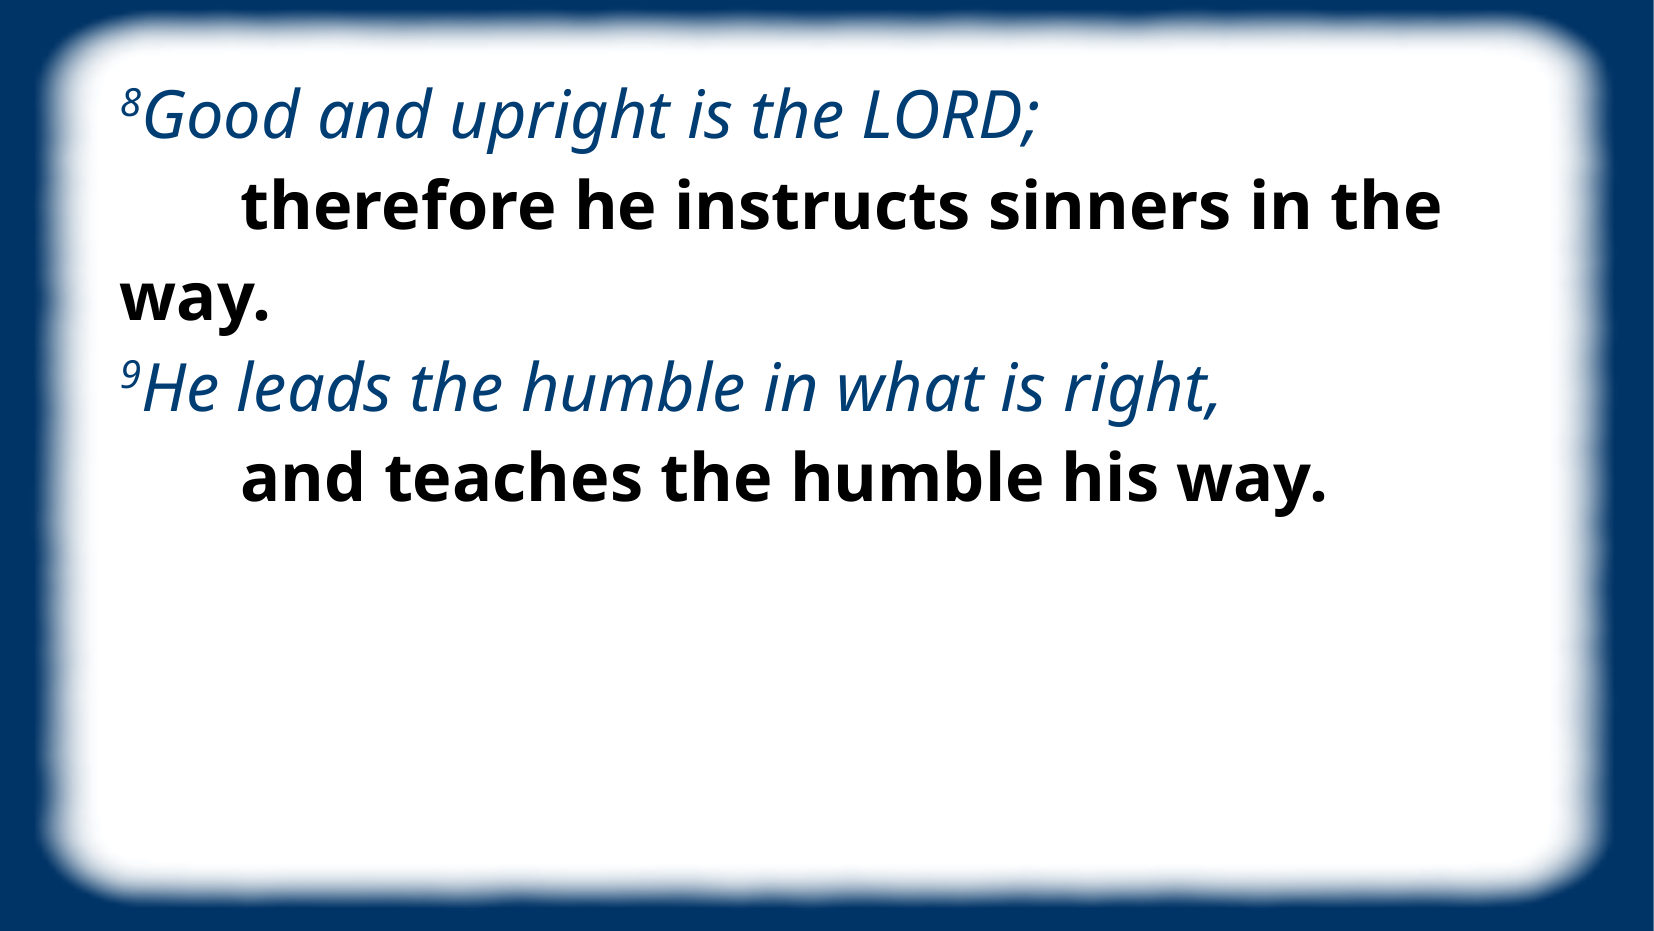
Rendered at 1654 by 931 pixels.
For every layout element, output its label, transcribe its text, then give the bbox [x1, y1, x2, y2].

picture [0, 0, 1654, 931]
text_box 8Good and upright is the LORD; therefore he instructs sinners in the way. 9He leads the humble in what is right, and teaches the humble his way. [105, 60, 1561, 451]
